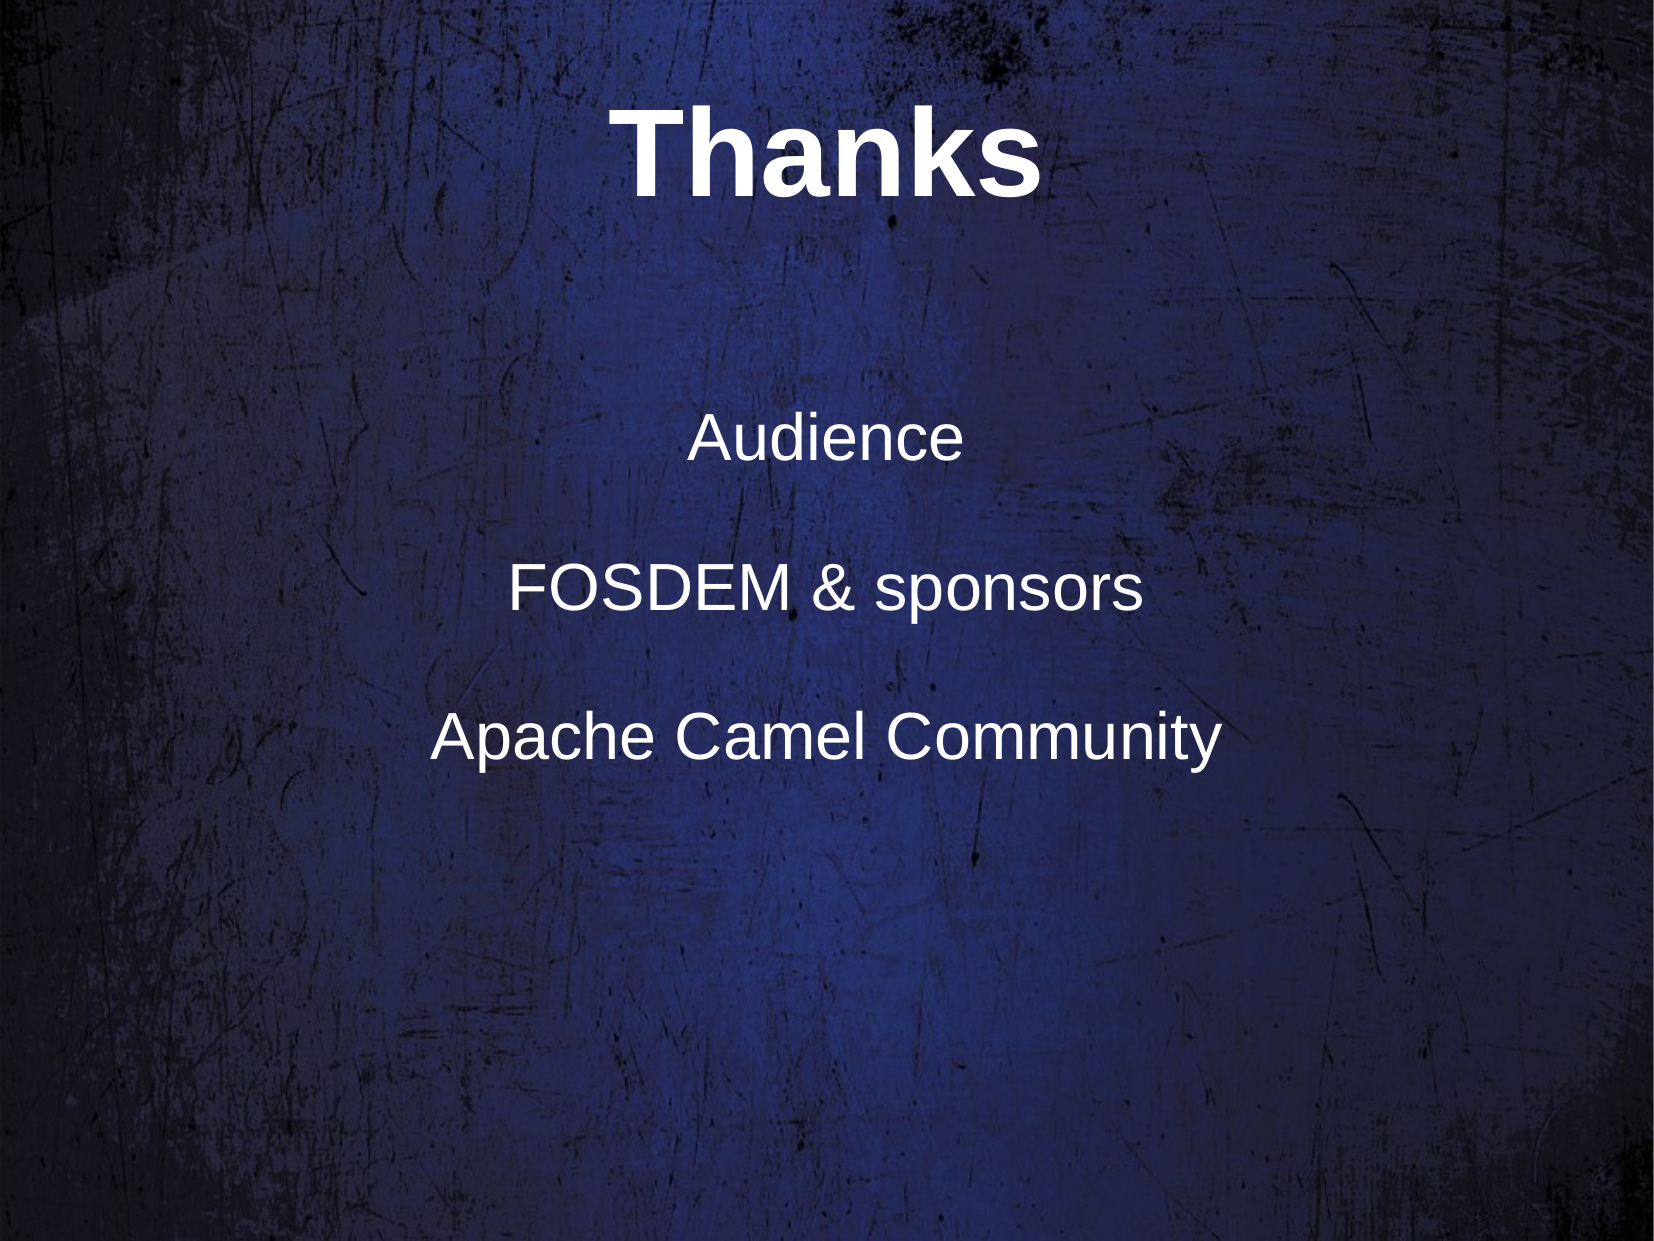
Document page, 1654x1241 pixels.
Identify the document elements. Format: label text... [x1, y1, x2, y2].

picture [0, 0, 1654, 1241]
title Thanks [82, 49, 1571, 257]
text_box Audience FOSDEM & sponsors Apache Camel Community [82, 290, 1571, 1010]
